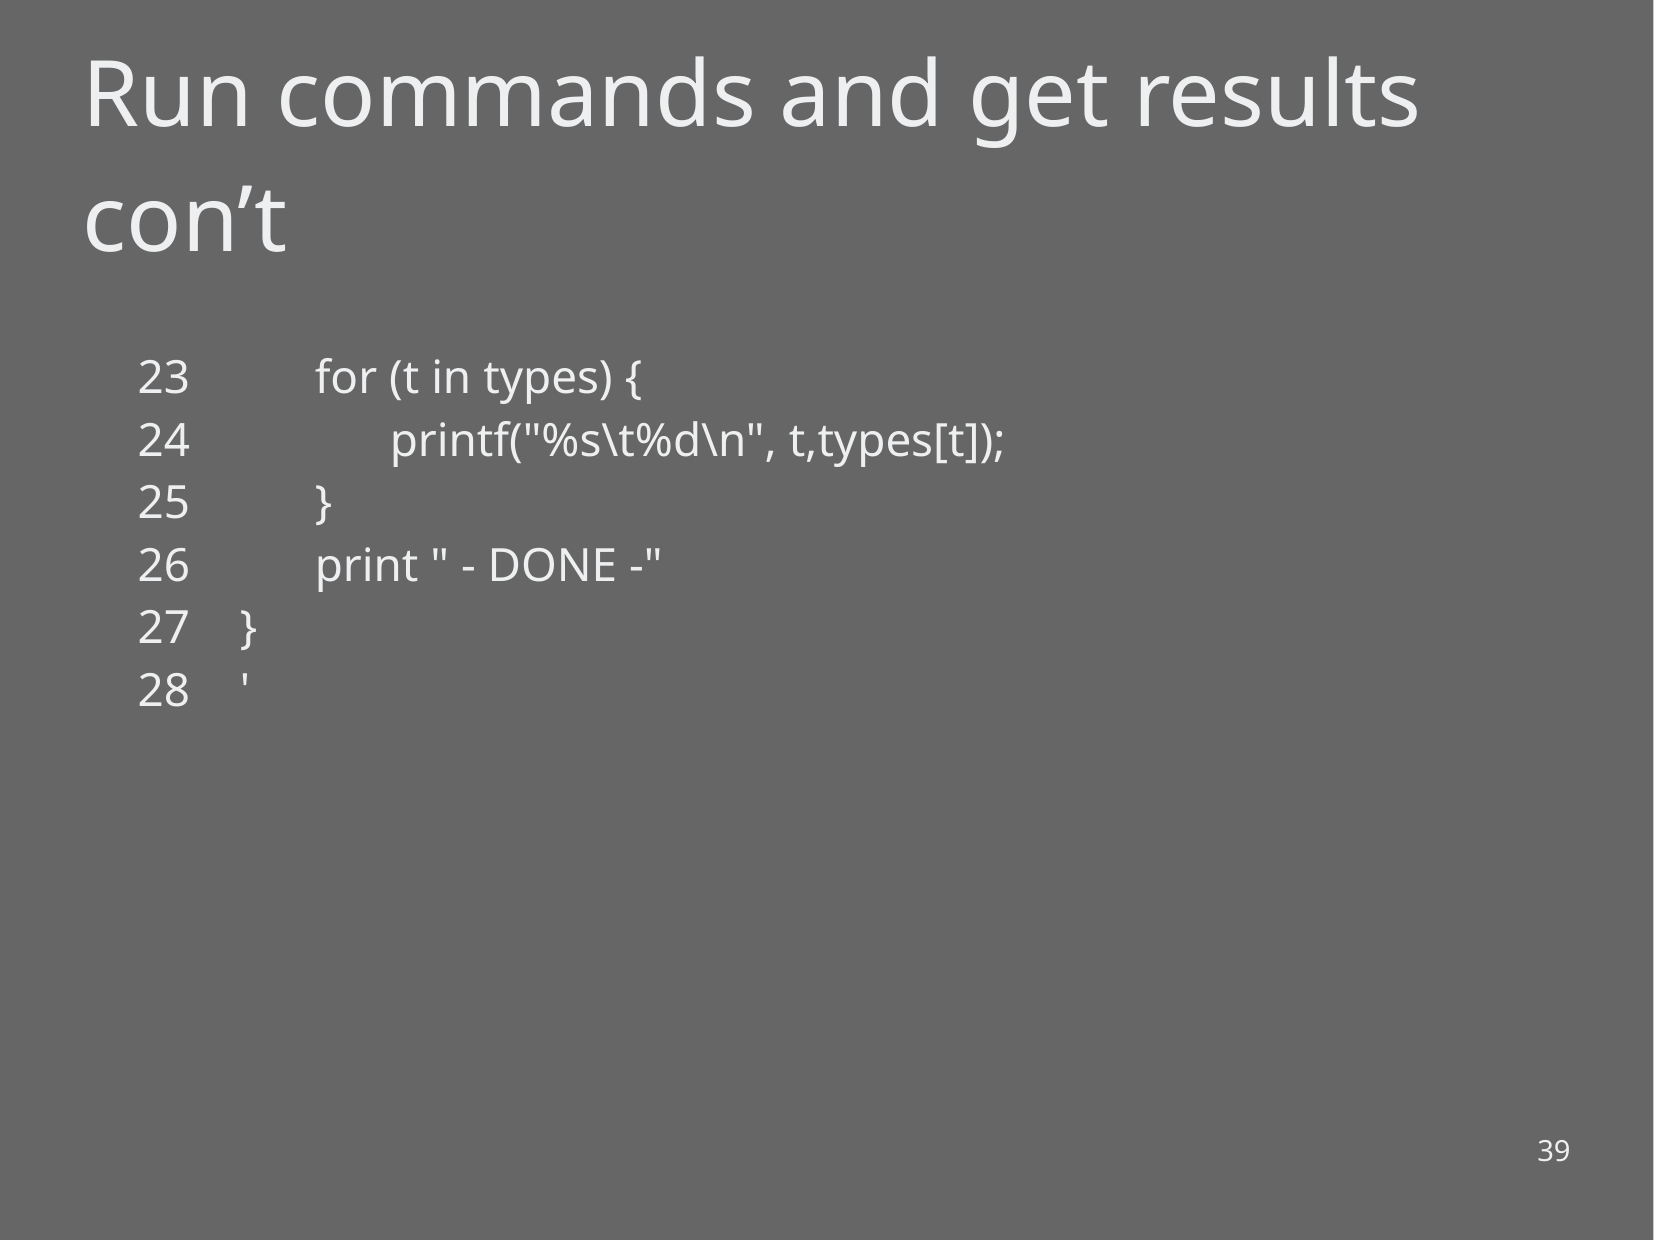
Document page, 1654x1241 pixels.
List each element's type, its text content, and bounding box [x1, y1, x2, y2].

text_box 23 for (t in types) { 24 printf("%s\t%d\n", t,types[t]); 25 } 26 print " - DONE -" 27 } 28 ' [75, 337, 1088, 665]
title Run commands and get results con’t [82, 45, 1571, 261]
